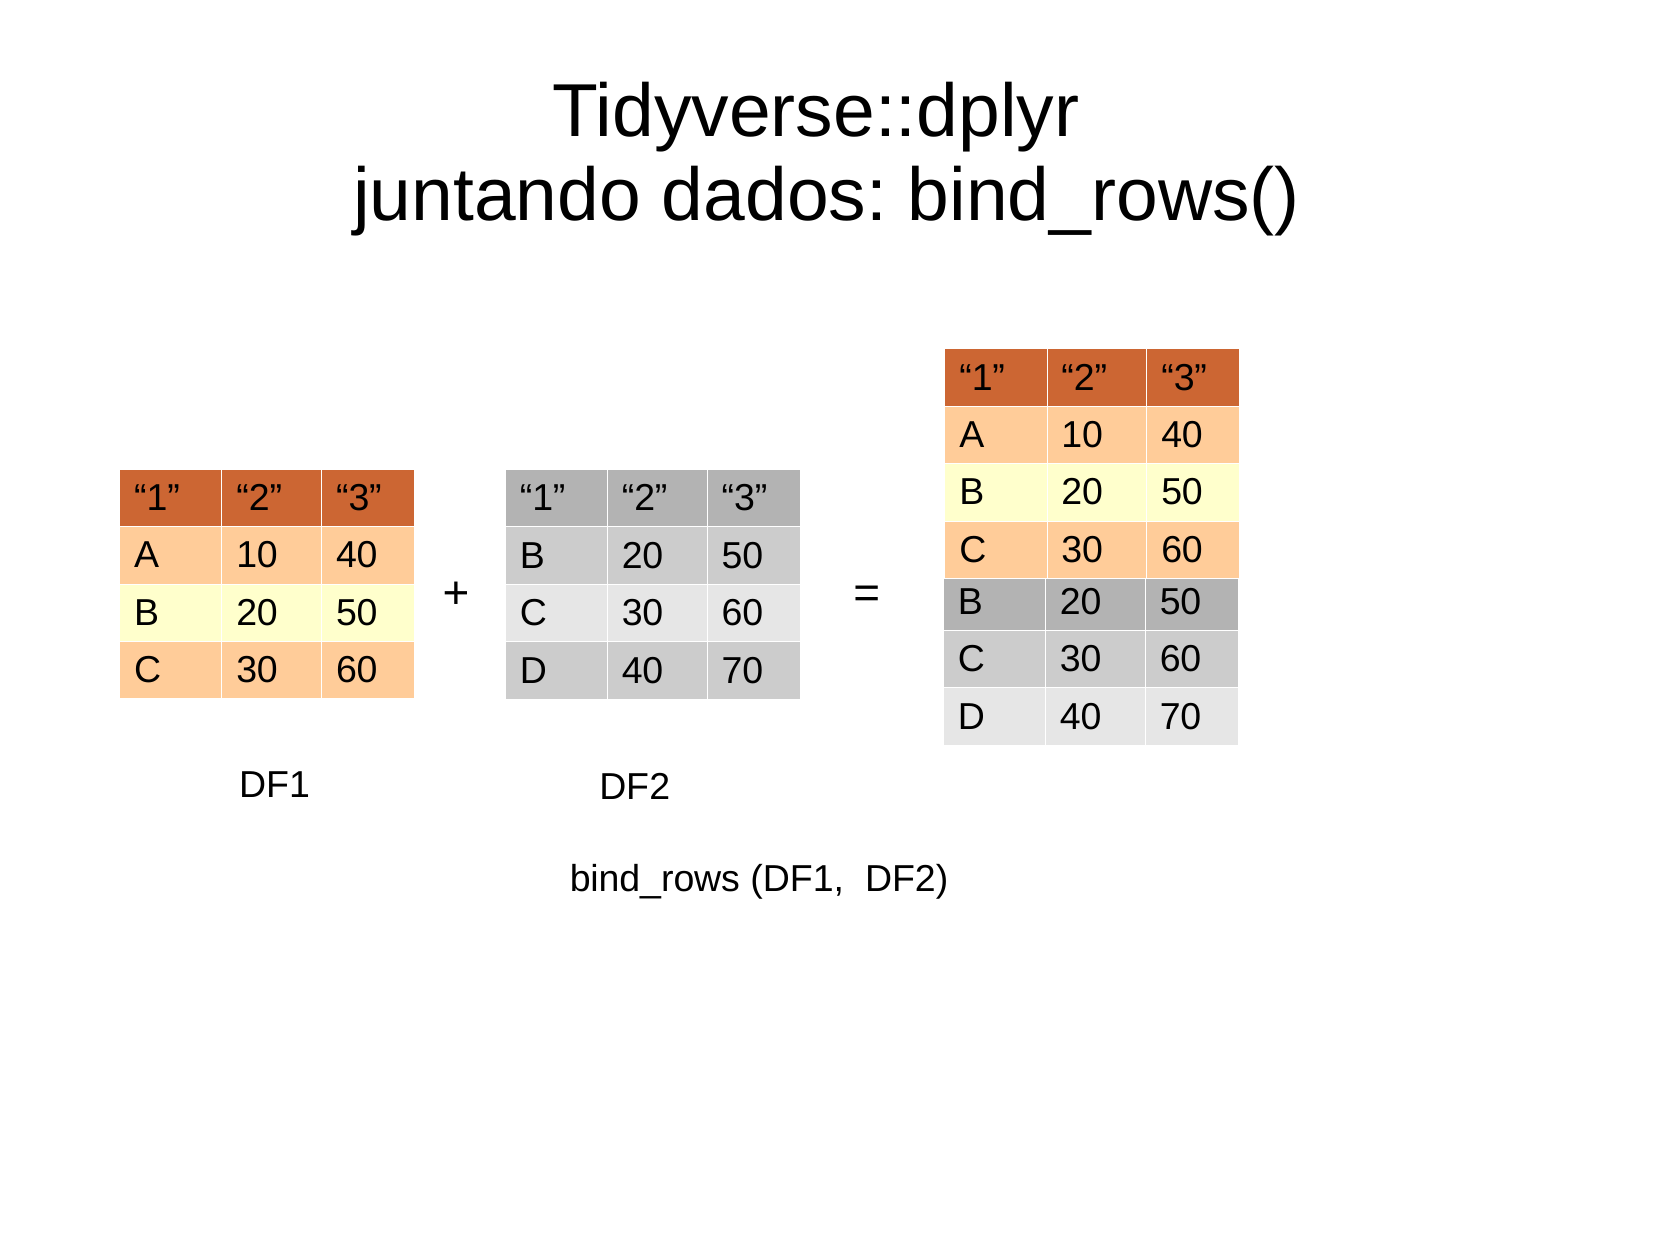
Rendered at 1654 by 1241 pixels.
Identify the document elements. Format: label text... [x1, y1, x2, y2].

table_cell D [506, 642, 607, 699]
table_cell C [945, 522, 1047, 578]
table_cell B [945, 464, 1047, 521]
table_header “1” [506, 470, 607, 526]
table_cell B [506, 527, 607, 584]
table_cell 60 [708, 585, 800, 641]
table_header 20 [1046, 579, 1145, 630]
table_header 50 [1146, 579, 1238, 630]
table_cell 40 [608, 642, 707, 699]
table_cell 60 [1146, 631, 1238, 687]
table_cell A [120, 527, 221, 584]
table_cell 20 [1048, 464, 1146, 521]
table_cell 60 [1147, 522, 1239, 578]
table_cell 40 [1046, 688, 1145, 745]
table_cell 60 [322, 642, 414, 698]
table_header B [944, 579, 1045, 630]
text_box DF1 [224, 755, 325, 813]
text_box = [838, 559, 895, 626]
table_cell B [120, 585, 221, 641]
table_cell 40 [1147, 407, 1239, 463]
table_header “1” [945, 349, 1047, 406]
table_header “3” [1147, 349, 1239, 406]
table_cell 50 [1147, 464, 1239, 521]
table_cell 70 [1146, 688, 1238, 745]
table_cell 40 [322, 527, 414, 584]
table_cell C [506, 585, 607, 641]
table_cell A [945, 407, 1047, 463]
table_cell 30 [608, 585, 707, 641]
table_cell 30 [222, 642, 321, 698]
table_header “2” [222, 470, 321, 526]
text_box bind_rows (DF1, DF2) [555, 850, 964, 908]
table_cell 10 [1048, 407, 1146, 463]
table_header “1” [120, 470, 221, 526]
title Tidyverse::dplyr juntando dados: bind_rows() [82, 49, 1571, 257]
table_header “3” [708, 470, 800, 526]
table_cell 30 [1046, 631, 1145, 687]
table_cell 70 [708, 642, 800, 699]
text_box DF2 [584, 758, 686, 815]
table_header “2” [1048, 349, 1146, 406]
table_cell 50 [322, 585, 414, 641]
table_header “2” [608, 470, 707, 526]
table_cell 10 [222, 527, 321, 584]
table_cell C [944, 631, 1045, 687]
table_cell C [120, 642, 221, 698]
table_cell 20 [608, 527, 707, 584]
table_cell D [944, 688, 1045, 745]
table_cell 30 [1048, 522, 1146, 578]
table_cell 20 [222, 585, 321, 641]
table_header “3” [322, 470, 414, 526]
text_box + [427, 559, 485, 626]
table_cell 50 [708, 527, 800, 584]
